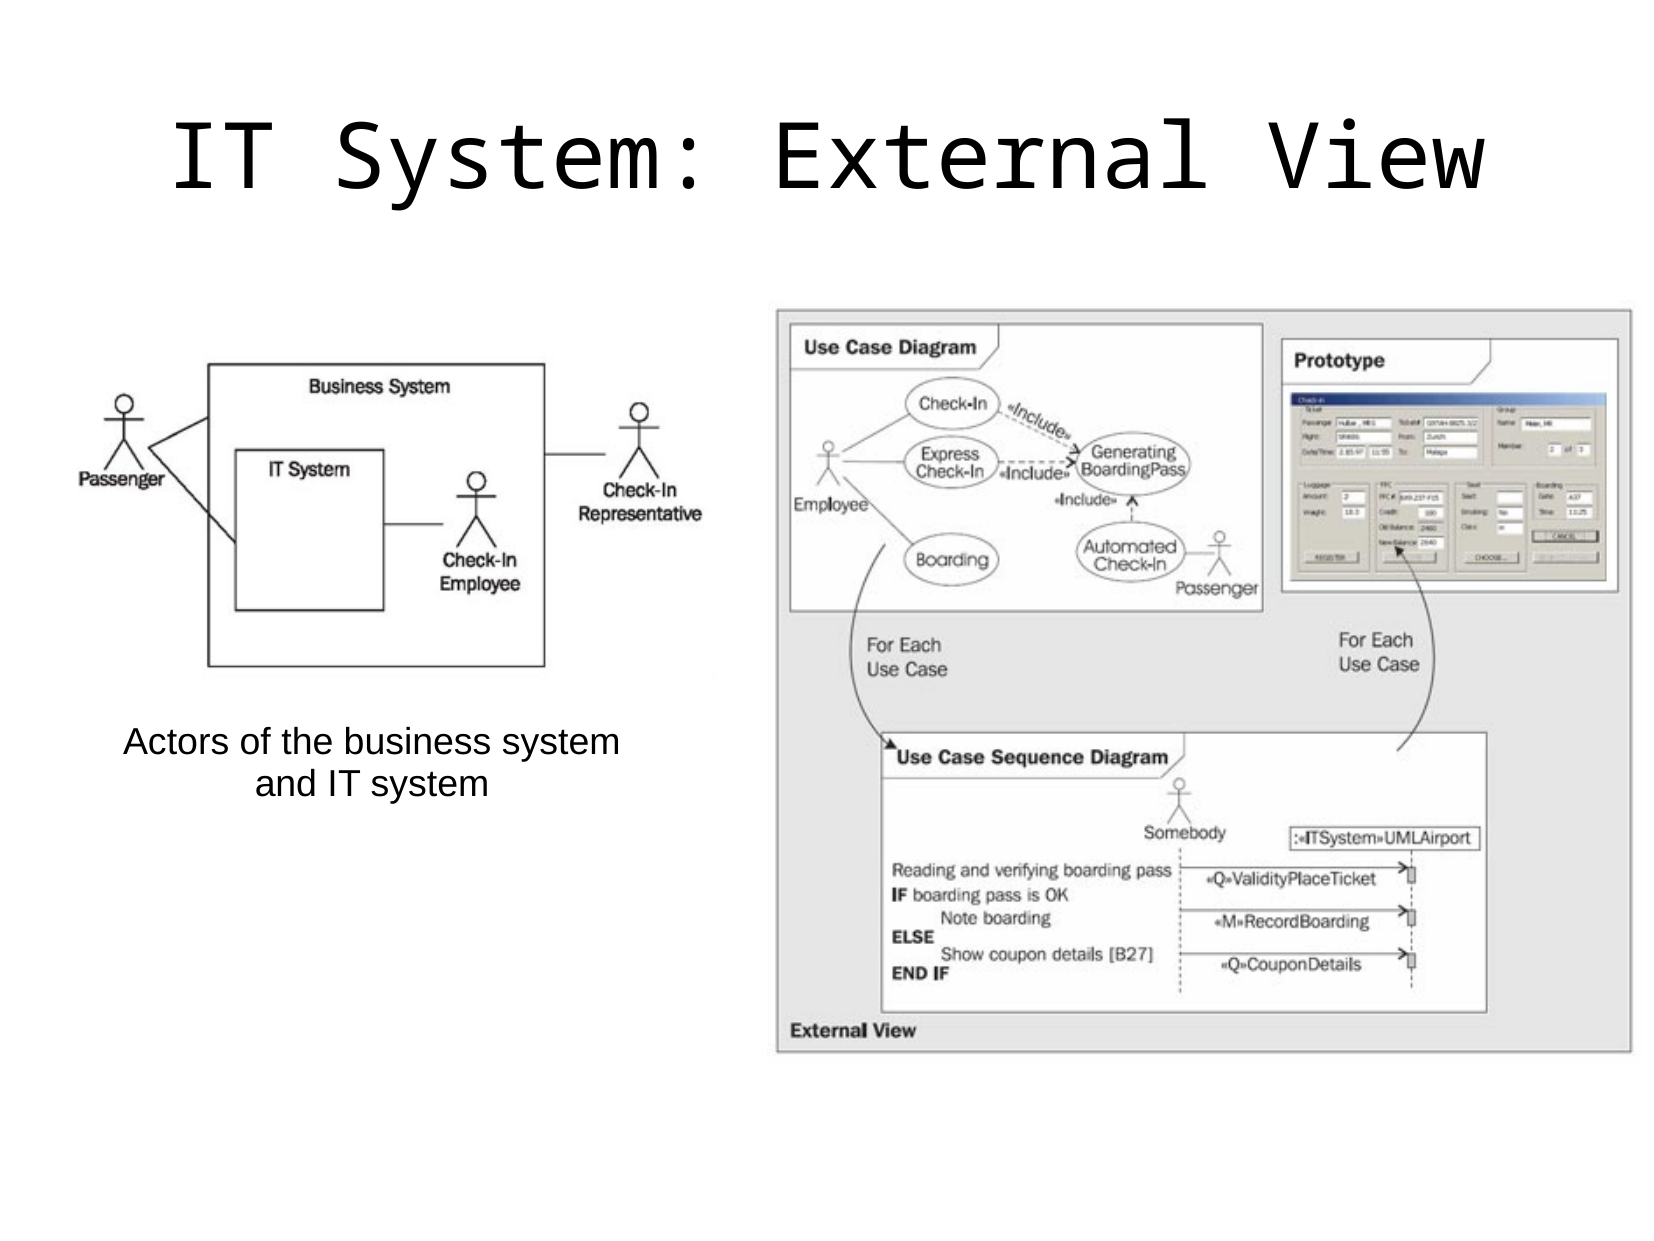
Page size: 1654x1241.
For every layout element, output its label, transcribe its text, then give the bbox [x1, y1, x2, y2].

picture [65, 354, 721, 688]
picture [767, 300, 1642, 1063]
title IT System: External View [82, 49, 1571, 257]
text_box Actors of the business system and IT system [82, 712, 662, 839]
